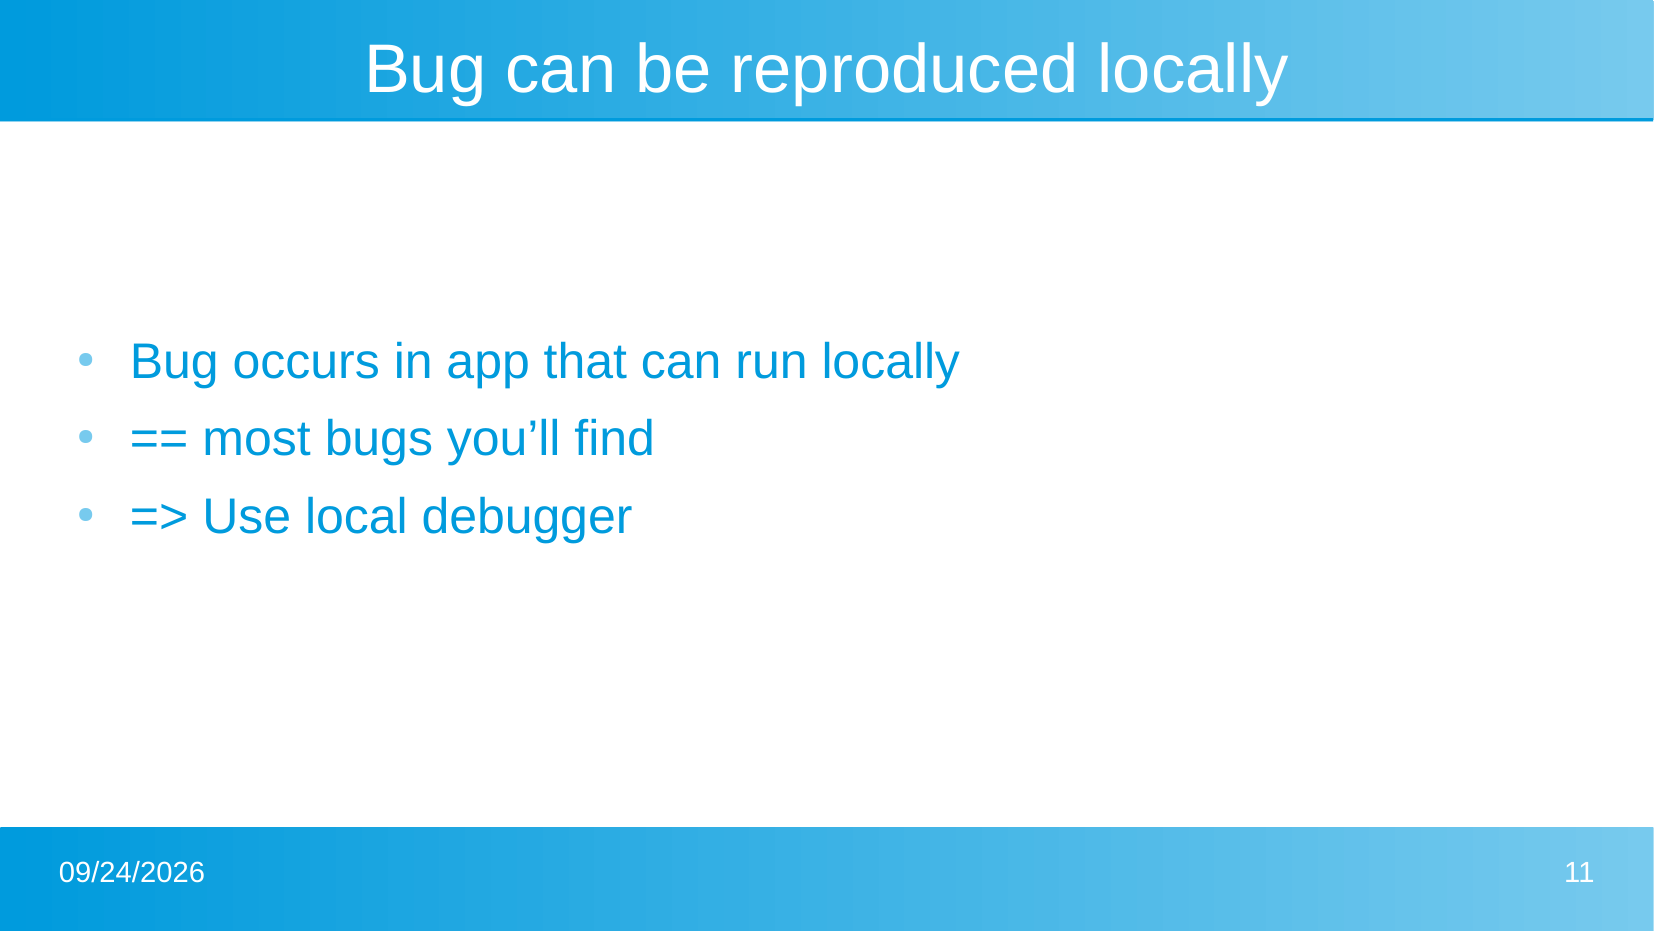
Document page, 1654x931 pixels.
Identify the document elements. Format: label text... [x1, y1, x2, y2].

title Bug can be reproduced locally [59, 29, 1595, 108]
list Bug occurs in app that can run locally == most bugs you’ll find => Use local debugger [59, 177, 1595, 768]
